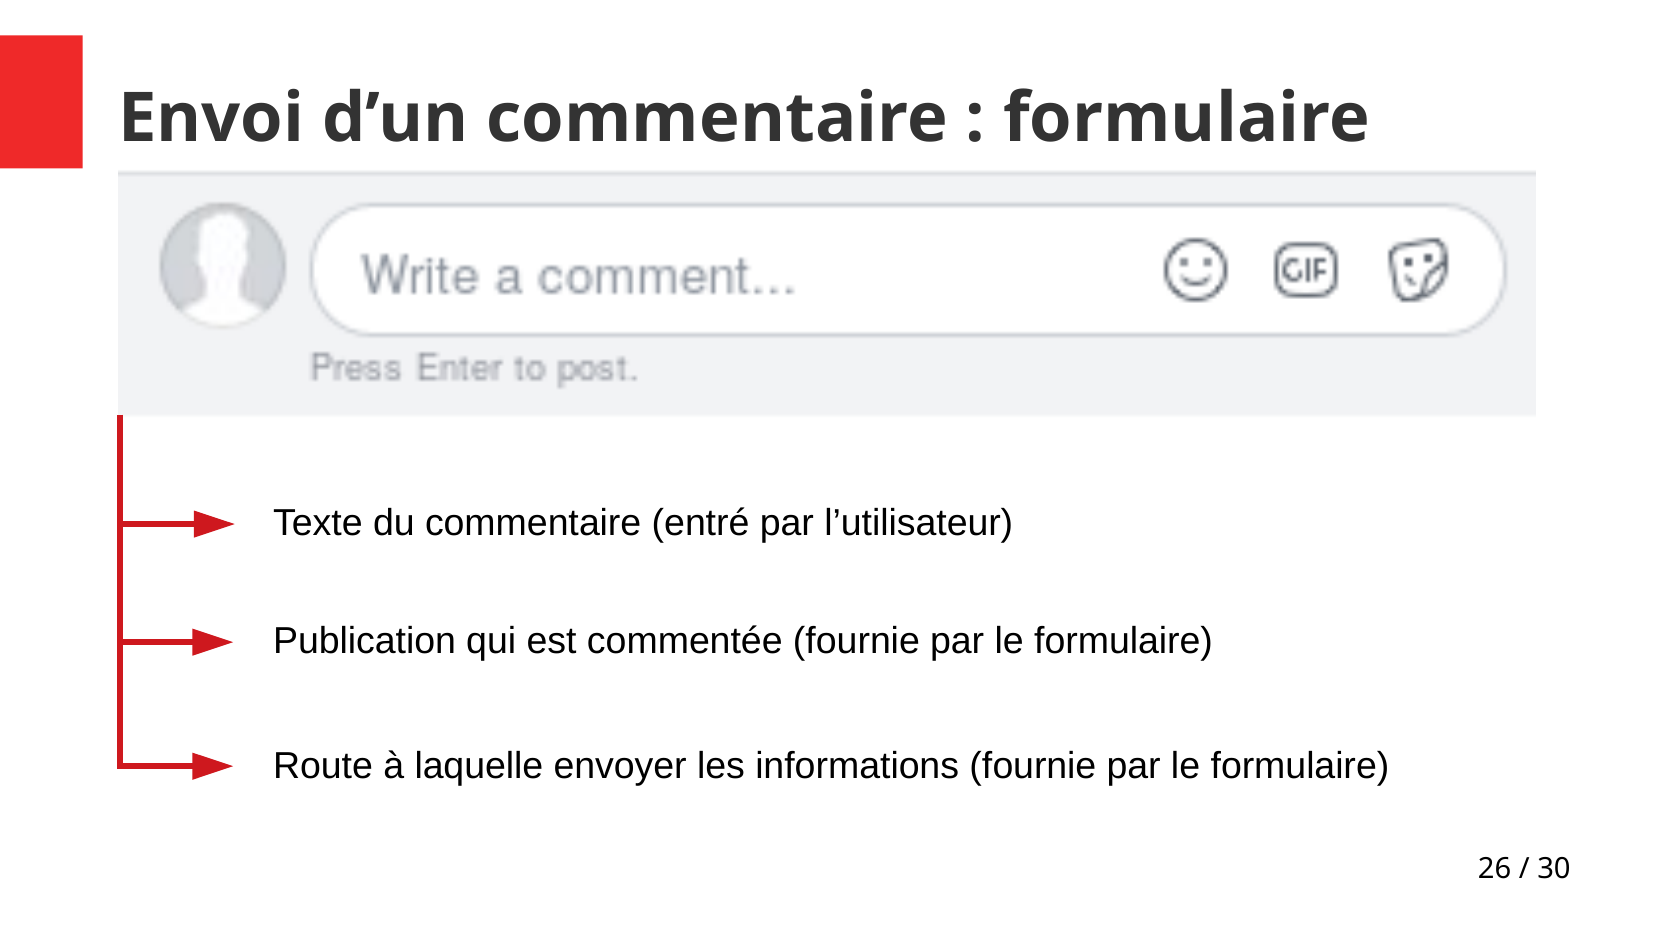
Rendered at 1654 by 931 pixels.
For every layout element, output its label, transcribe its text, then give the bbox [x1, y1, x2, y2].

title Envoi d’un commentaire : formulaire [118, 37, 1571, 193]
text_box Publication qui est commentée (fournie par le formulaire) [258, 612, 1345, 670]
text_box Route à laquelle envoyer les informations (fournie par le formulaire) [258, 736, 1465, 836]
text_box Texte du commentaire (entré par l’utilisateur) [258, 494, 1345, 552]
picture [118, 165, 1536, 433]
